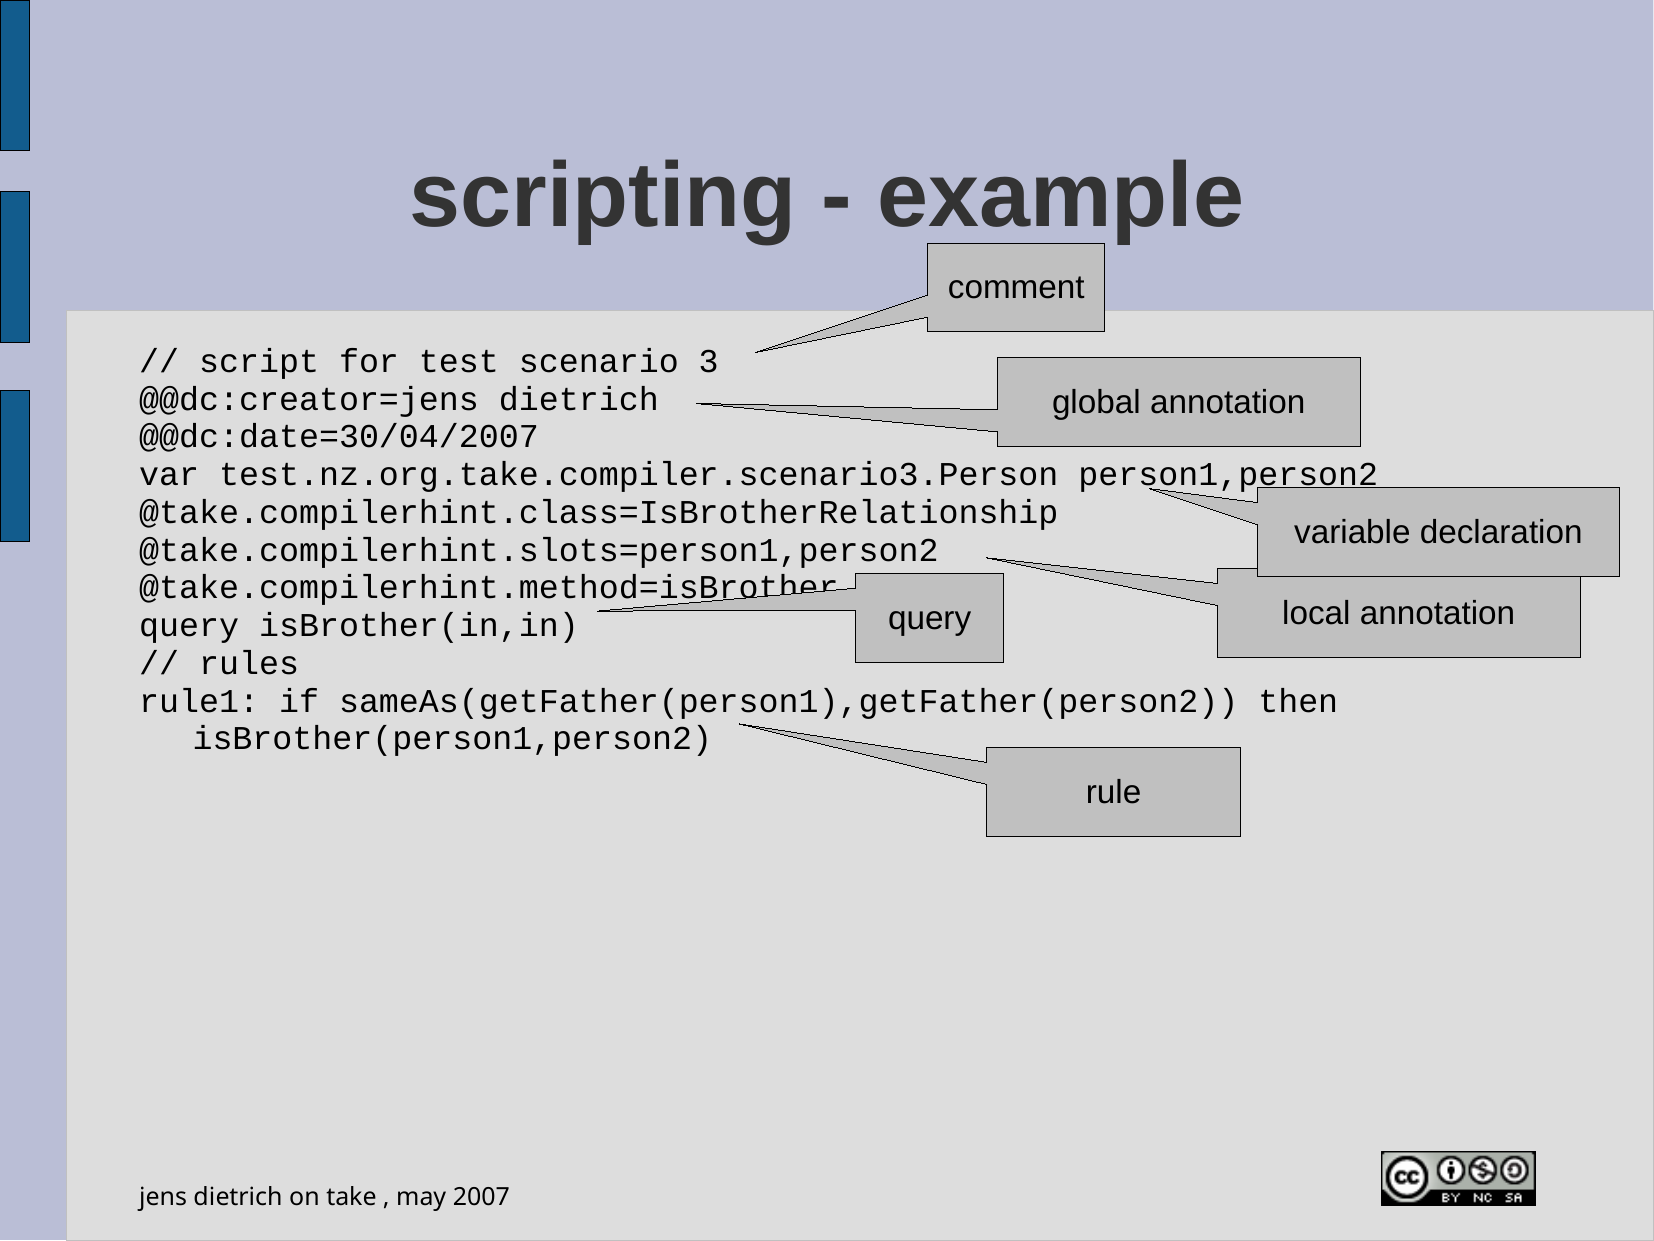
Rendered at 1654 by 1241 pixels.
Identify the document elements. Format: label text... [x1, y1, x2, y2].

text_box variable declaration [1149, 487, 1620, 577]
text_box rule [739, 723, 1241, 837]
text_box local annotation [986, 557, 1581, 658]
picture [1381, 1151, 1536, 1206]
list // script for test scenario 3 @@dc:creator=jens dietrich @@dc:date=30/04/2007 var test.nz.org.take.compiler.scenario3.Person person1,person2 @take.compilerhint.class=IsBrotherRelationship @take.compilerhint.slots=person1,person2 @take.compilerhint.method=isBrother query isBrother(in,in) // rules rule1: if sameAs(getFather(person1),getFather(person2)) then isBrother(person1,person2) [121, 344, 1534, 1127]
text_box comment [755, 243, 1105, 353]
text_box query [597, 573, 1004, 663]
title scripting - example [121, 91, 1534, 299]
text_box global annotation [696, 357, 1361, 447]
